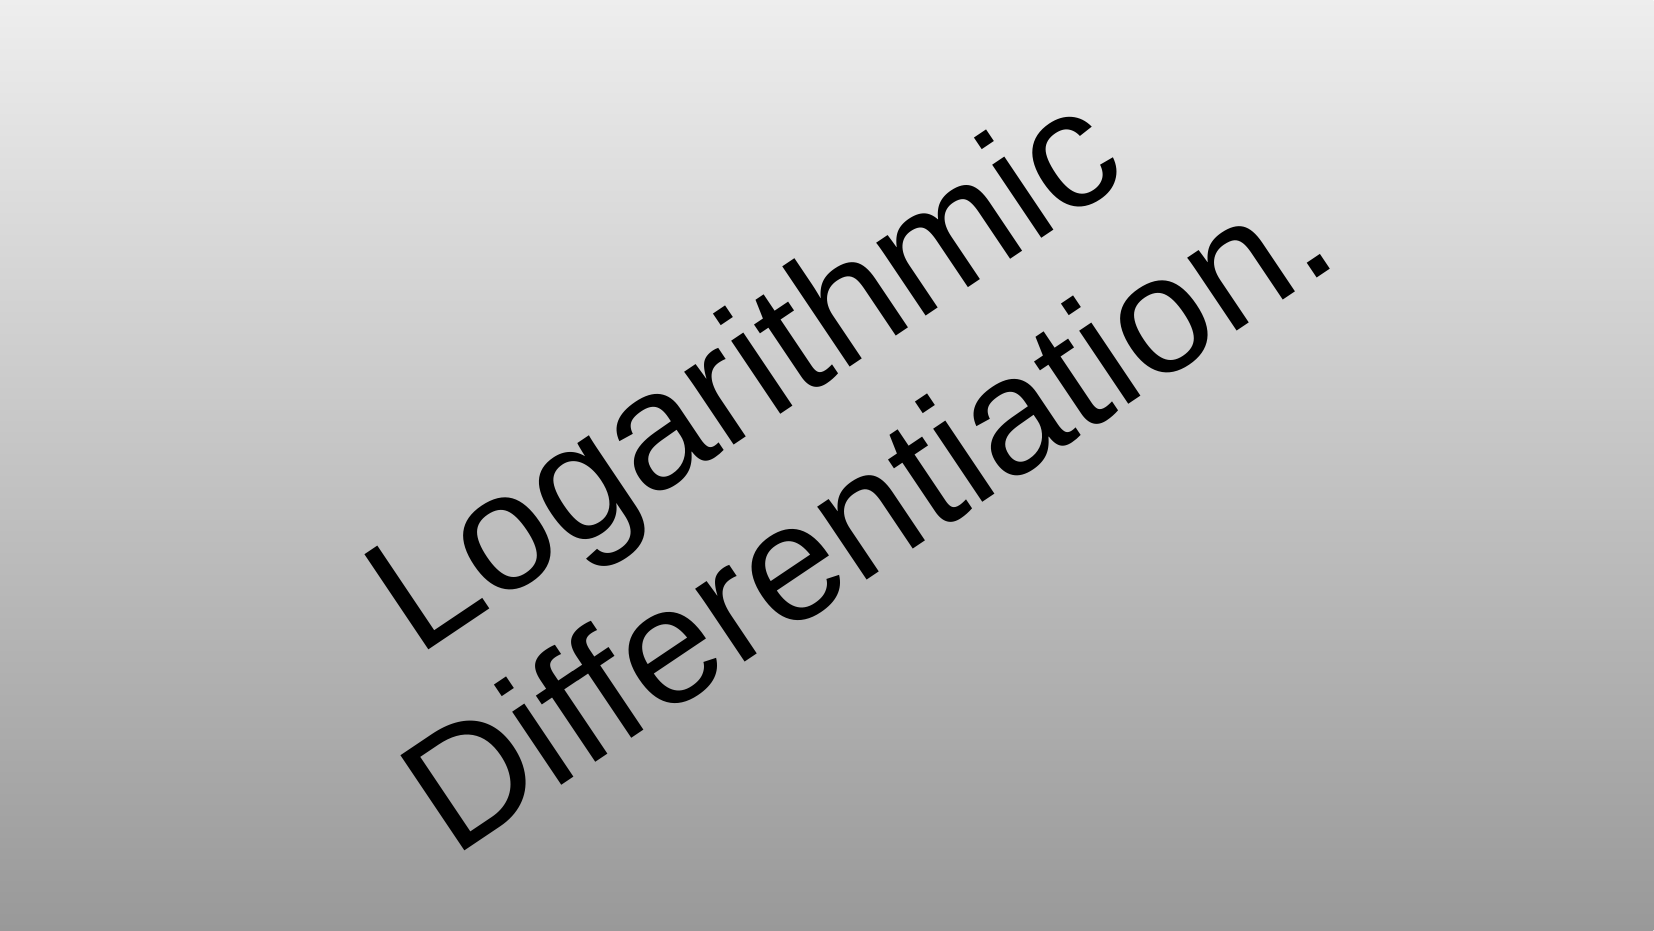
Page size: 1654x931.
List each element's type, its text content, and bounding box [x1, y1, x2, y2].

title Logarithmic Differentiation. [188, 0, 1439, 931]
